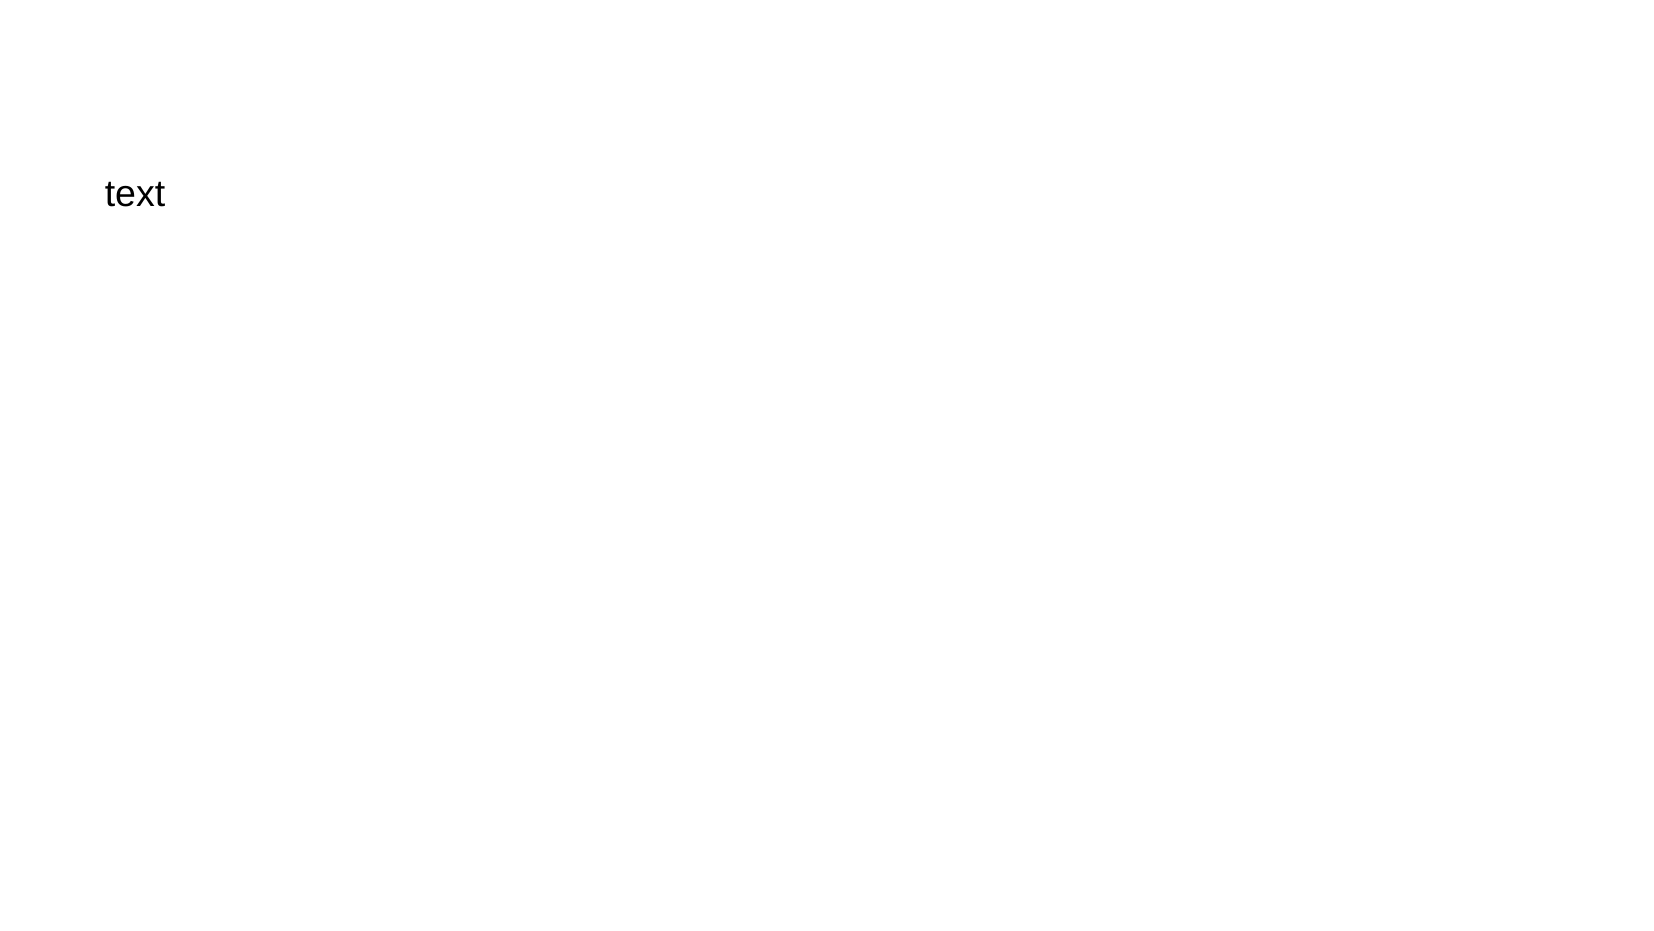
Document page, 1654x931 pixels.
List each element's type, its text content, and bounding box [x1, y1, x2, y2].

text_box text [90, 165, 1512, 856]
